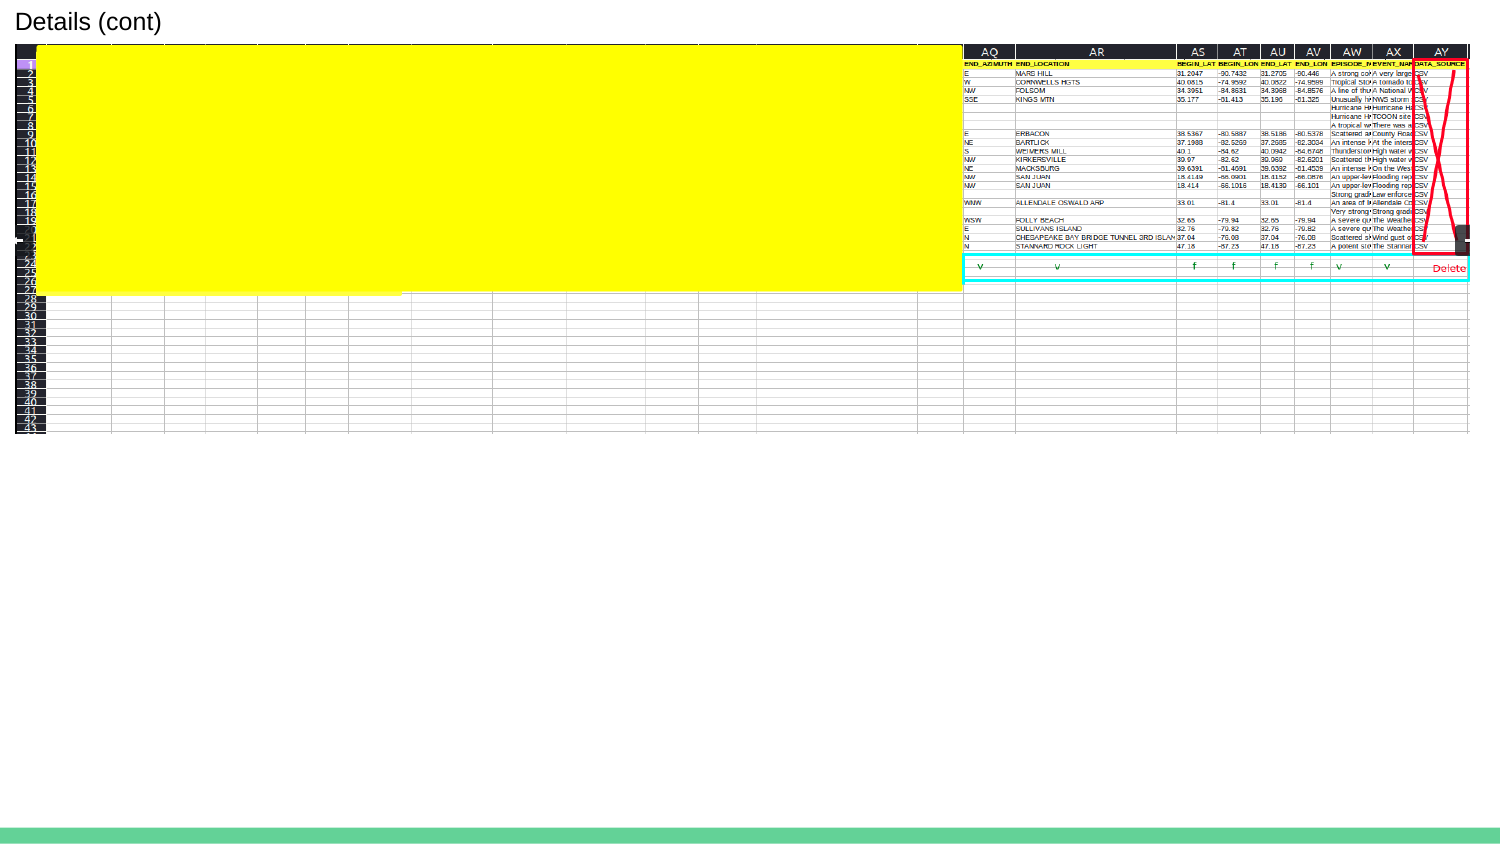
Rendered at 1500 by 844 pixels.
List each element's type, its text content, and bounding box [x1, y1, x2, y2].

text_box Details (cont) [0, 0, 211, 46]
picture [15, 44, 1470, 434]
